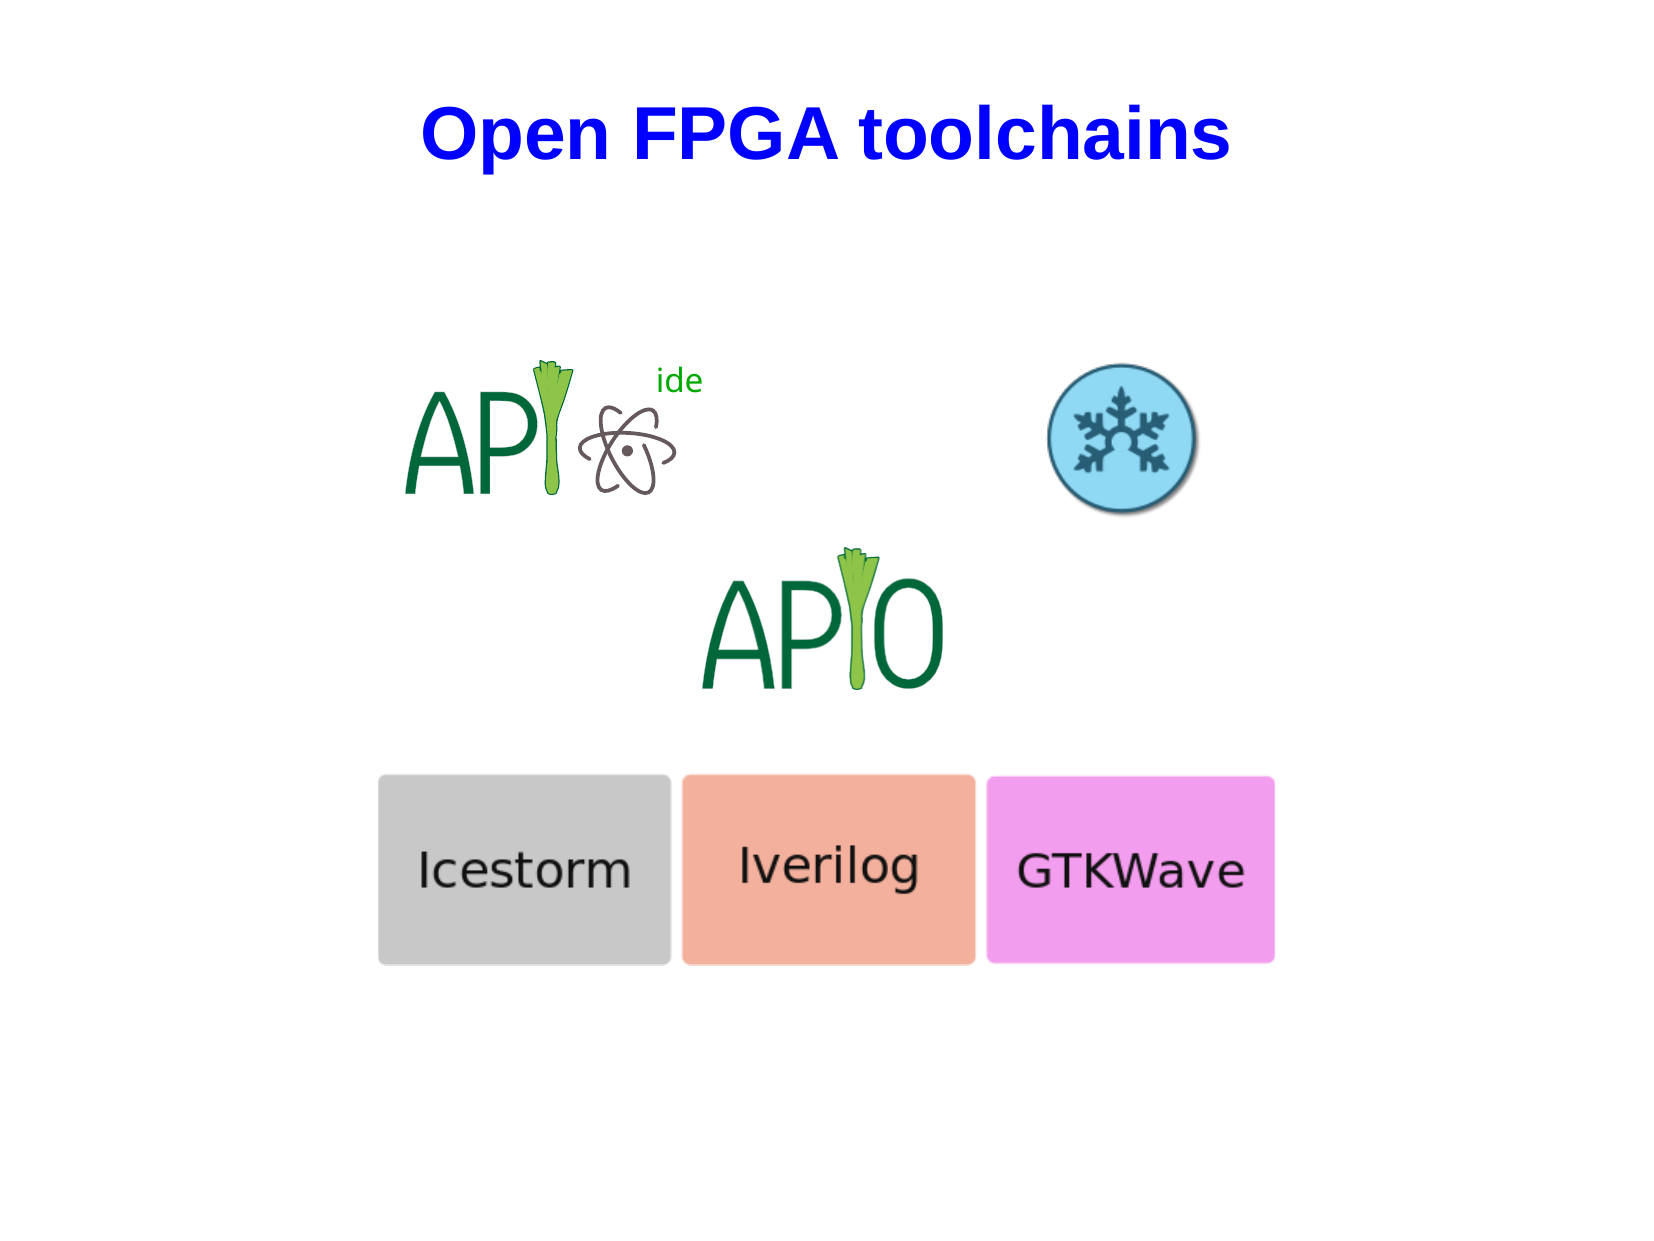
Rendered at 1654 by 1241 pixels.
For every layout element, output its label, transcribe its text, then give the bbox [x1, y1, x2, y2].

picture [702, 547, 943, 691]
picture [378, 770, 1276, 966]
title Open FPGA toolchains [82, 30, 1571, 238]
picture [1031, 348, 1214, 529]
picture [405, 360, 706, 496]
